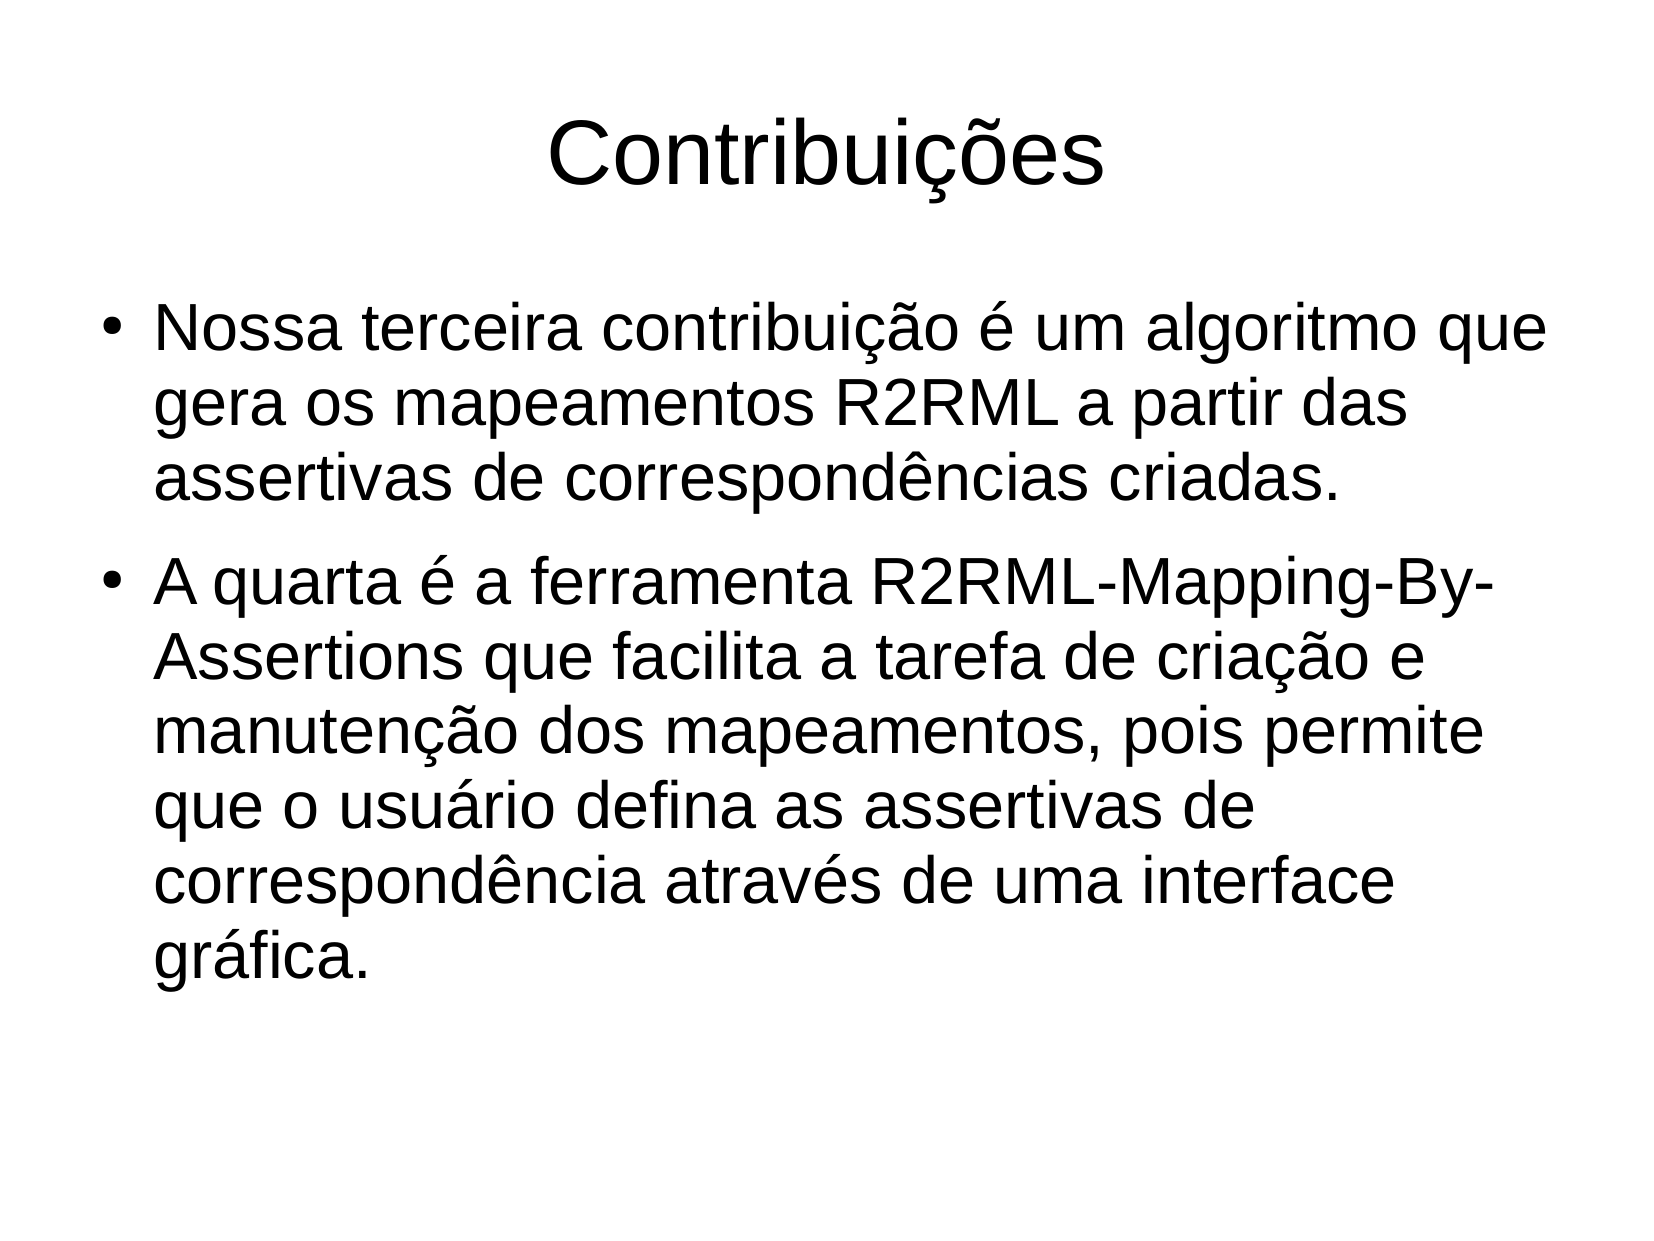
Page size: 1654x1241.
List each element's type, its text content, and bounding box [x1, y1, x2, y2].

title Contribuições [82, 49, 1571, 257]
list Nossa terceira contribuição é um algoritmo que gera os mapeamentos R2RML a partir das assertivas de correspondências criadas. A quarta é a ferramenta R2RML-Mapping-By-Assertions que facilita a tarefa de criação e manutenção dos mapeamentos, pois permite que o usuário defina as assertivas de correspondência através de uma interface gráfica. [82, 290, 1571, 1109]
